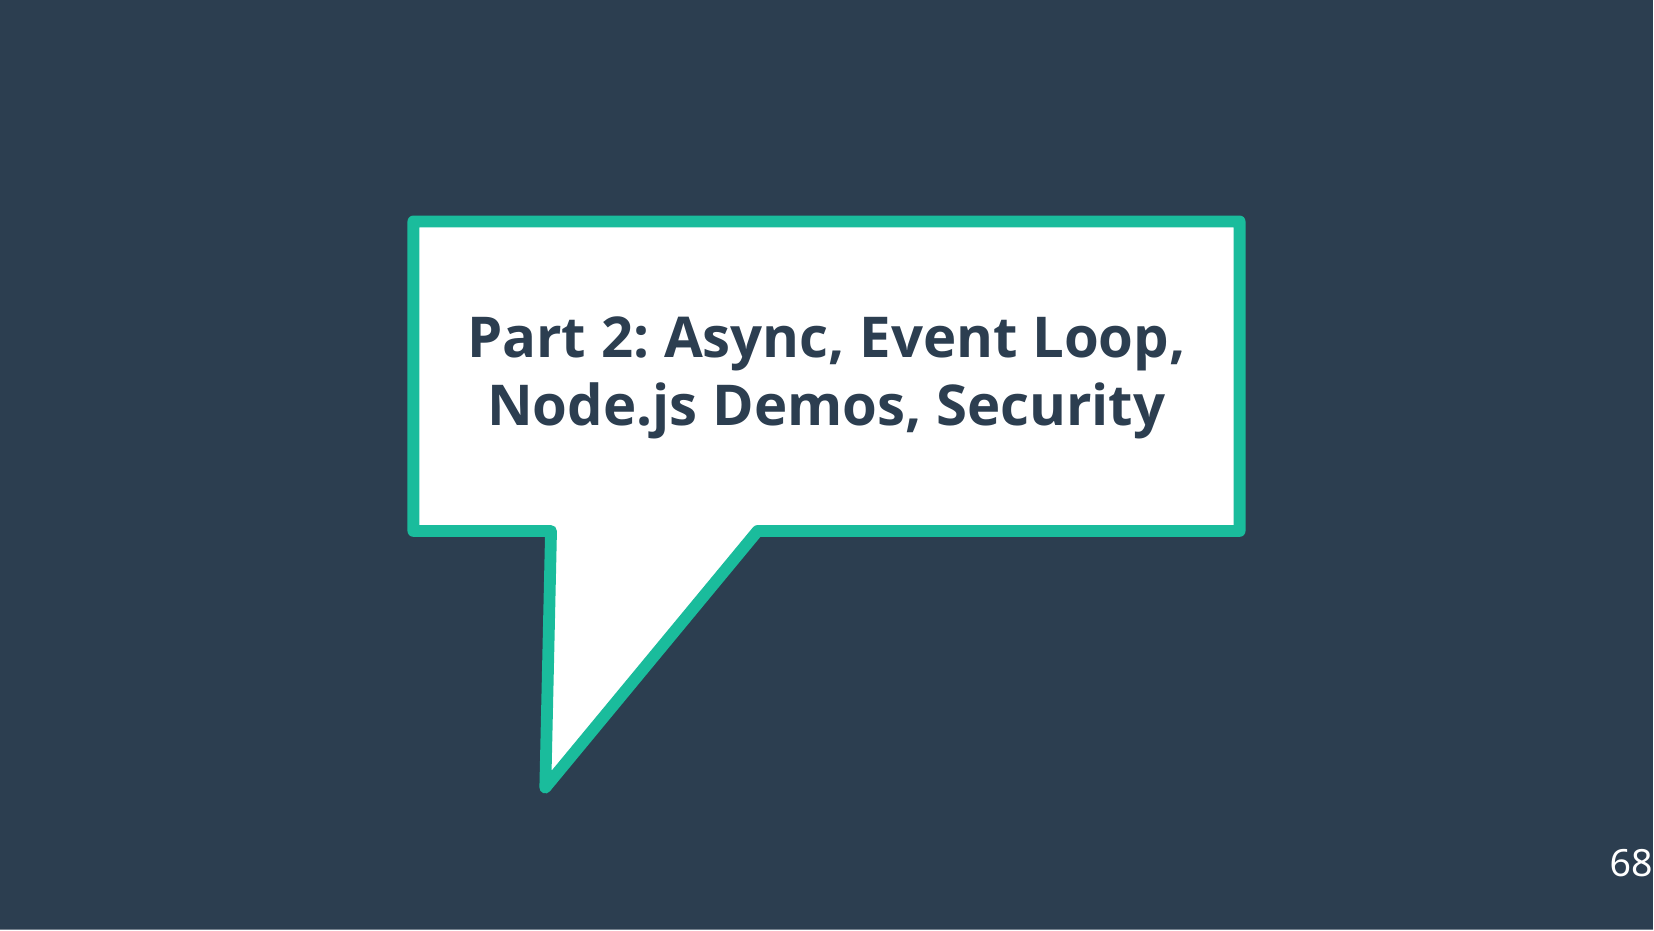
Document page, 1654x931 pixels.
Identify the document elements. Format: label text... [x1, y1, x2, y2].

title Part 2: Async, Event Loop, Node.js Demos, Security [442, 236, 1211, 502]
text_box 68 [1588, 830, 1654, 899]
